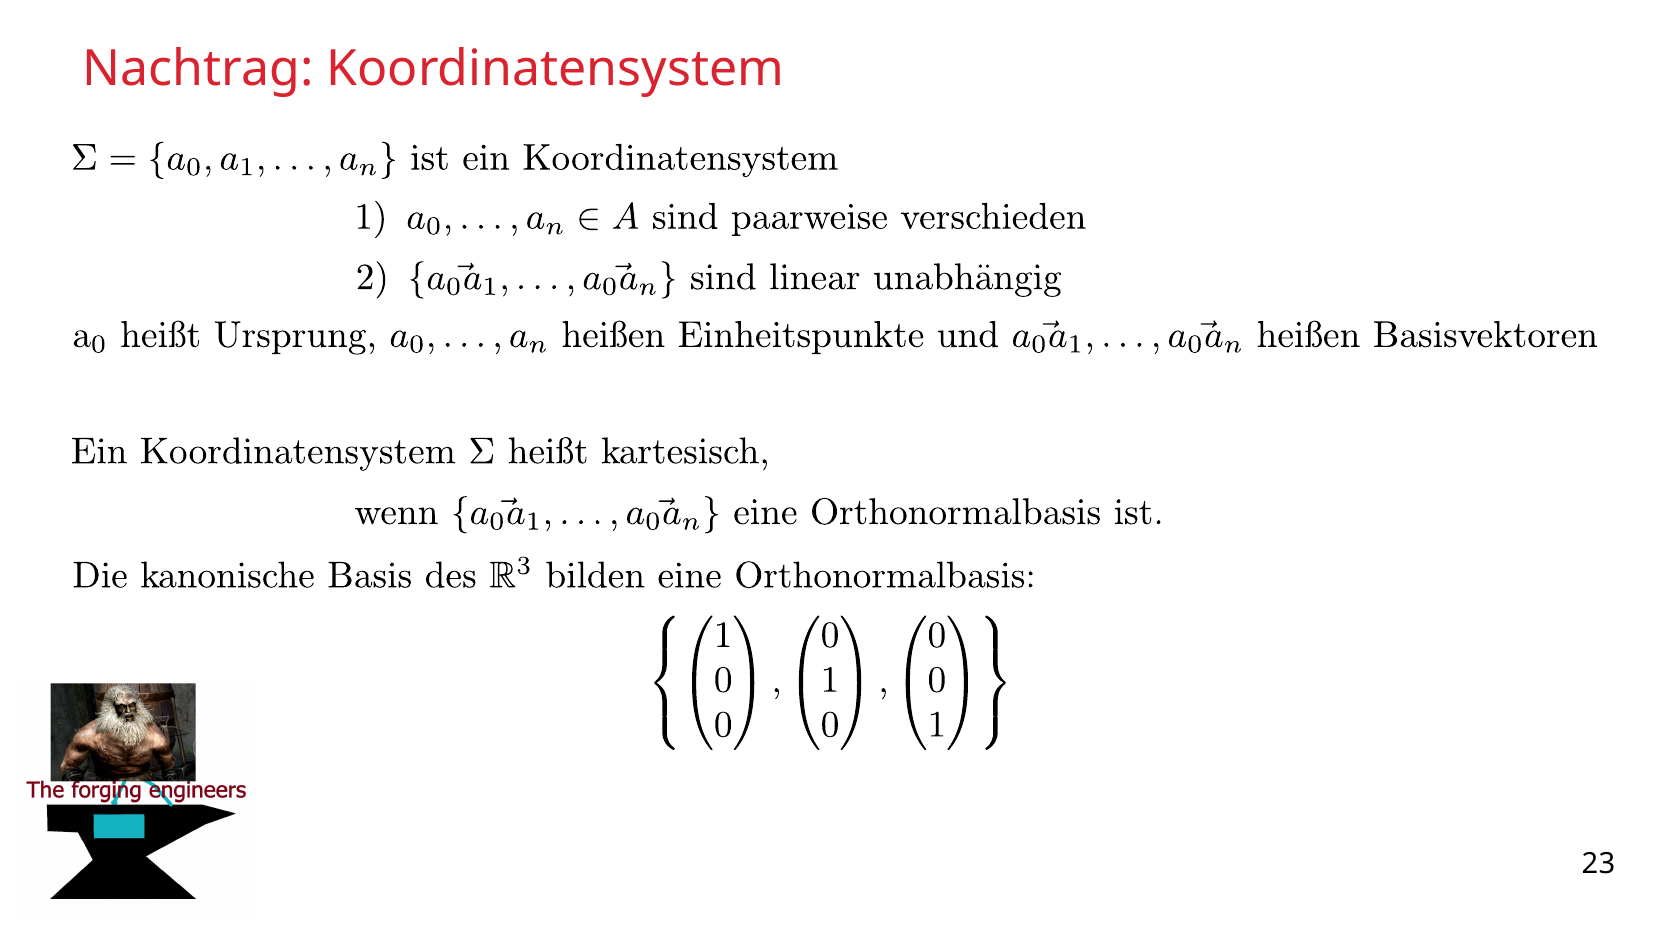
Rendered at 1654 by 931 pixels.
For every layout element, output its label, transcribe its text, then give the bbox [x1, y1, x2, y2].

picture [354, 496, 1161, 534]
picture [354, 259, 1063, 300]
picture [70, 141, 838, 179]
picture [70, 437, 767, 471]
picture [646, 614, 1008, 752]
title Nachtrag: Koordinatensystem [82, 37, 1571, 95]
picture [70, 318, 1599, 356]
picture [17, 679, 254, 916]
picture [70, 555, 1035, 590]
picture [354, 200, 1086, 238]
